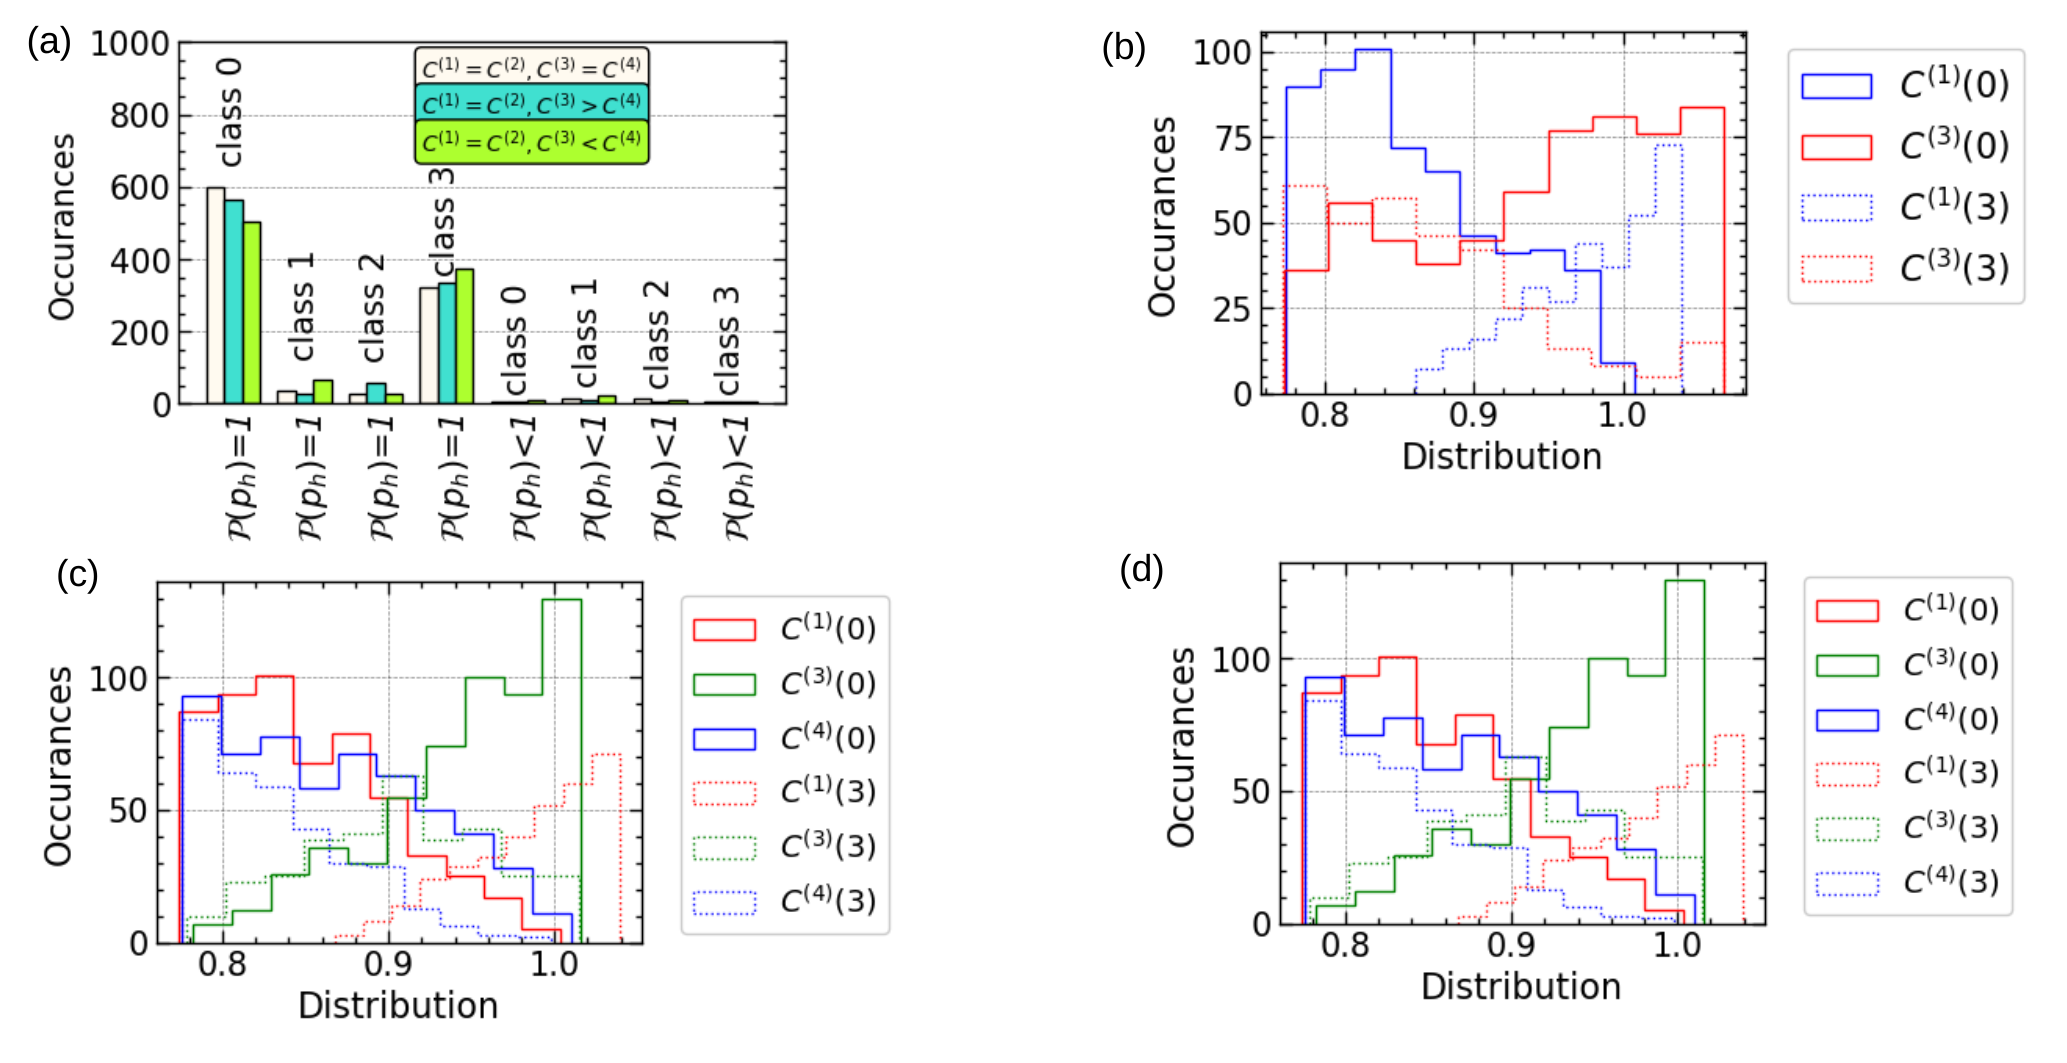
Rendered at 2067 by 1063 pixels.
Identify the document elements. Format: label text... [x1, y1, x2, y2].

text_box (c) [41, 545, 148, 603]
text_box (a) [11, 11, 119, 69]
text_box (d) [1104, 539, 1211, 597]
picture [1139, 24, 2032, 485]
picture [1158, 555, 2020, 1015]
picture [35, 574, 897, 1034]
picture [41, 23, 792, 549]
text_box (b) [1086, 17, 1193, 75]
